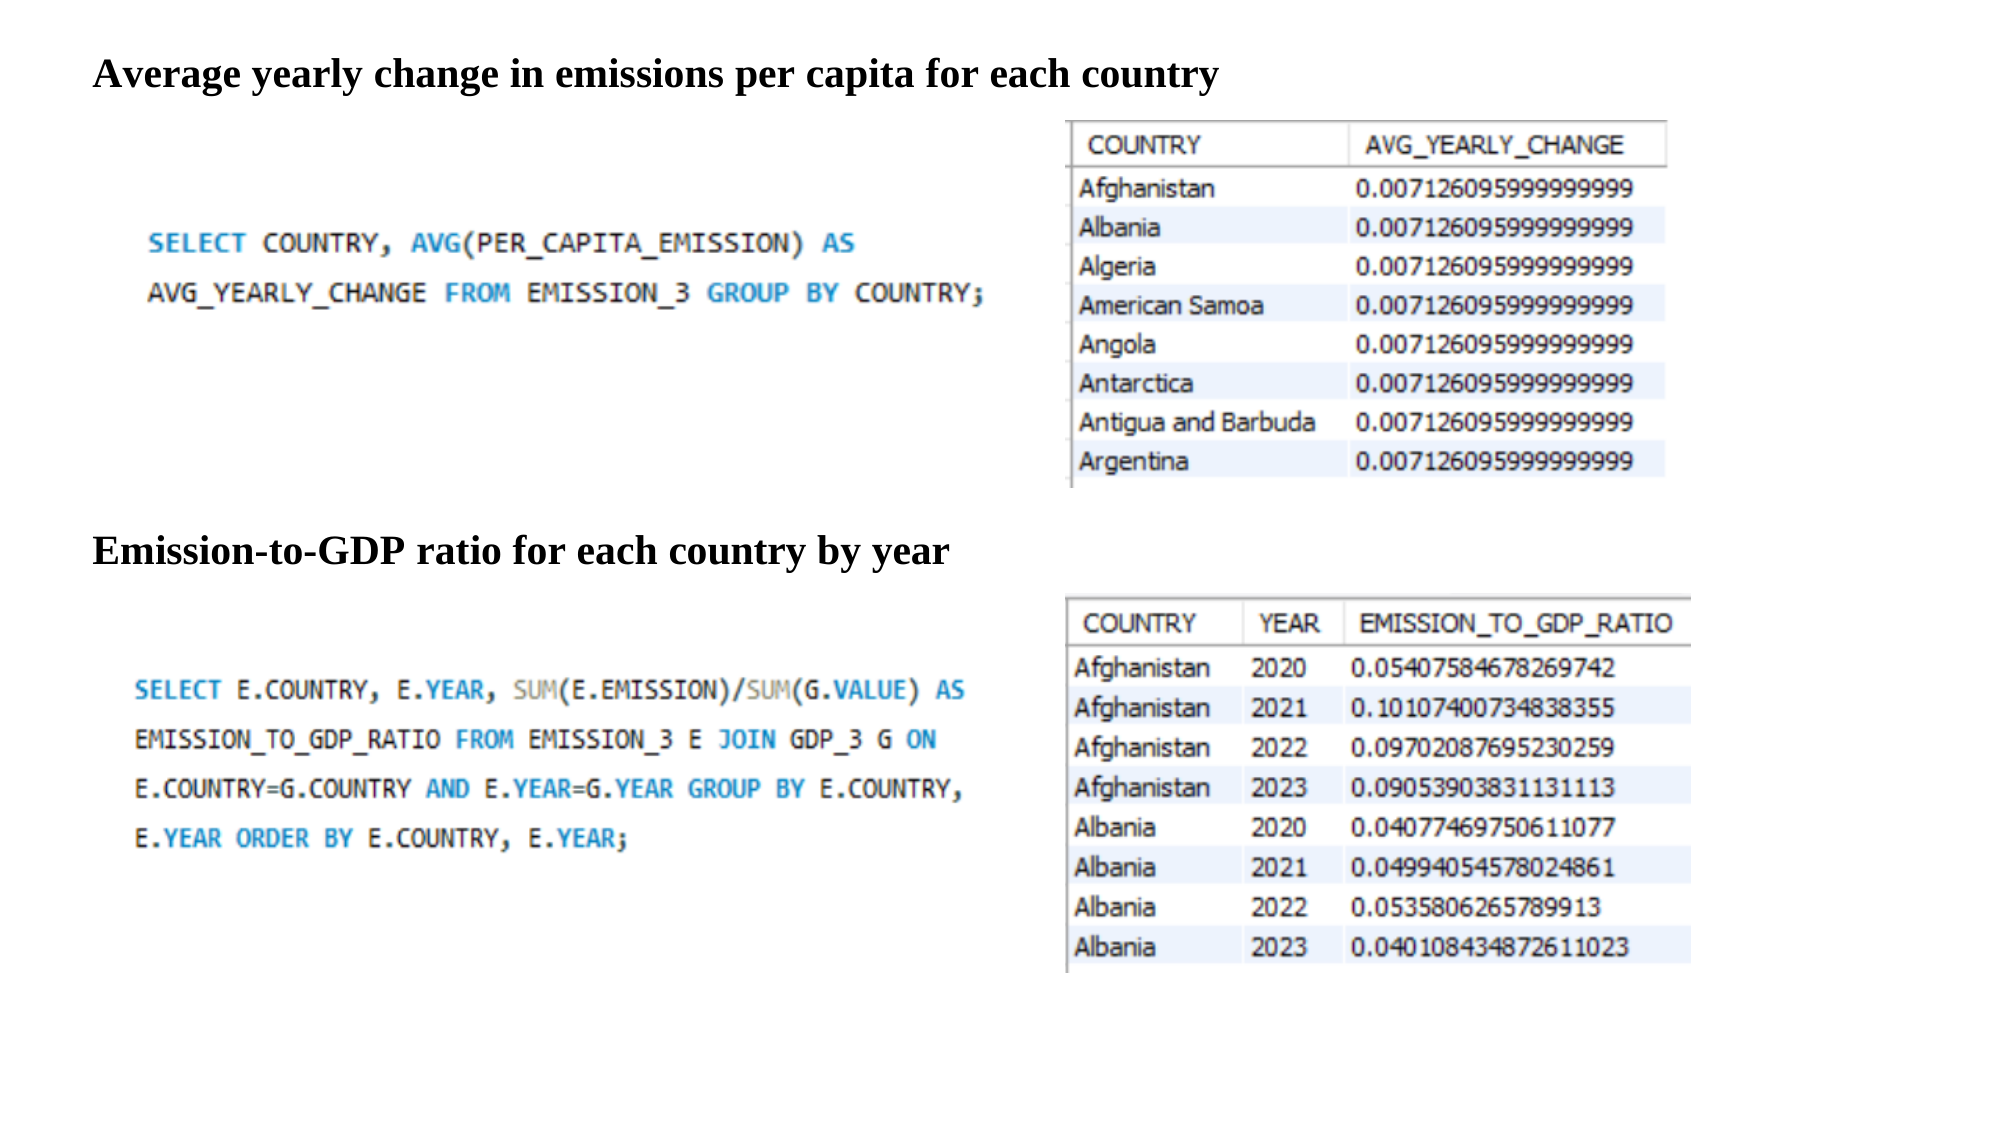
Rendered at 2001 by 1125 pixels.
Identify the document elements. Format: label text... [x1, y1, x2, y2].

text_box Emission-to-GDP ratio for each country by year [90, 510, 1126, 571]
text_box Average yearly change in emissions per capita for each country [90, 44, 1705, 97]
picture [123, 662, 1026, 880]
picture [1065, 593, 1691, 973]
picture [1065, 120, 1674, 488]
picture [132, 212, 1026, 335]
